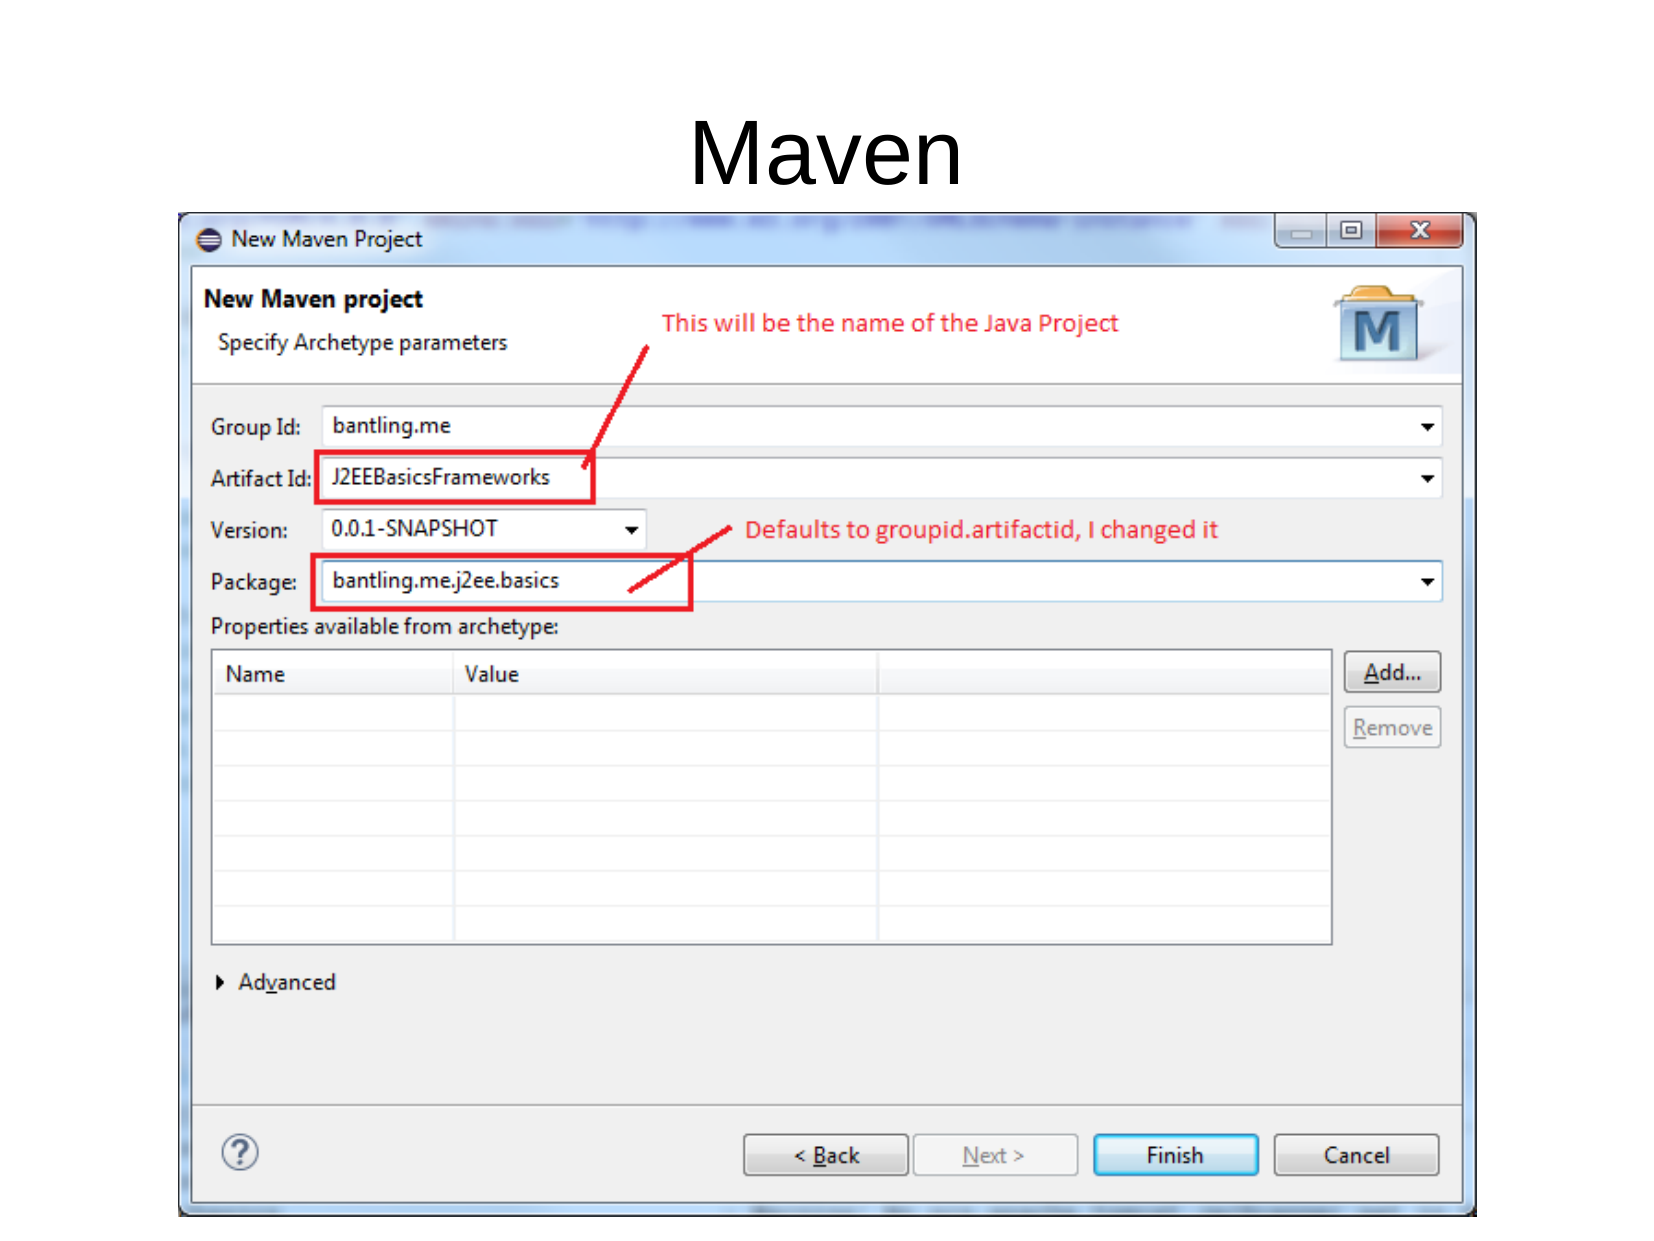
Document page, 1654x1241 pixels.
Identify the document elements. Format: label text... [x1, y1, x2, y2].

picture [178, 212, 1477, 1217]
title Maven [82, 49, 1571, 257]
